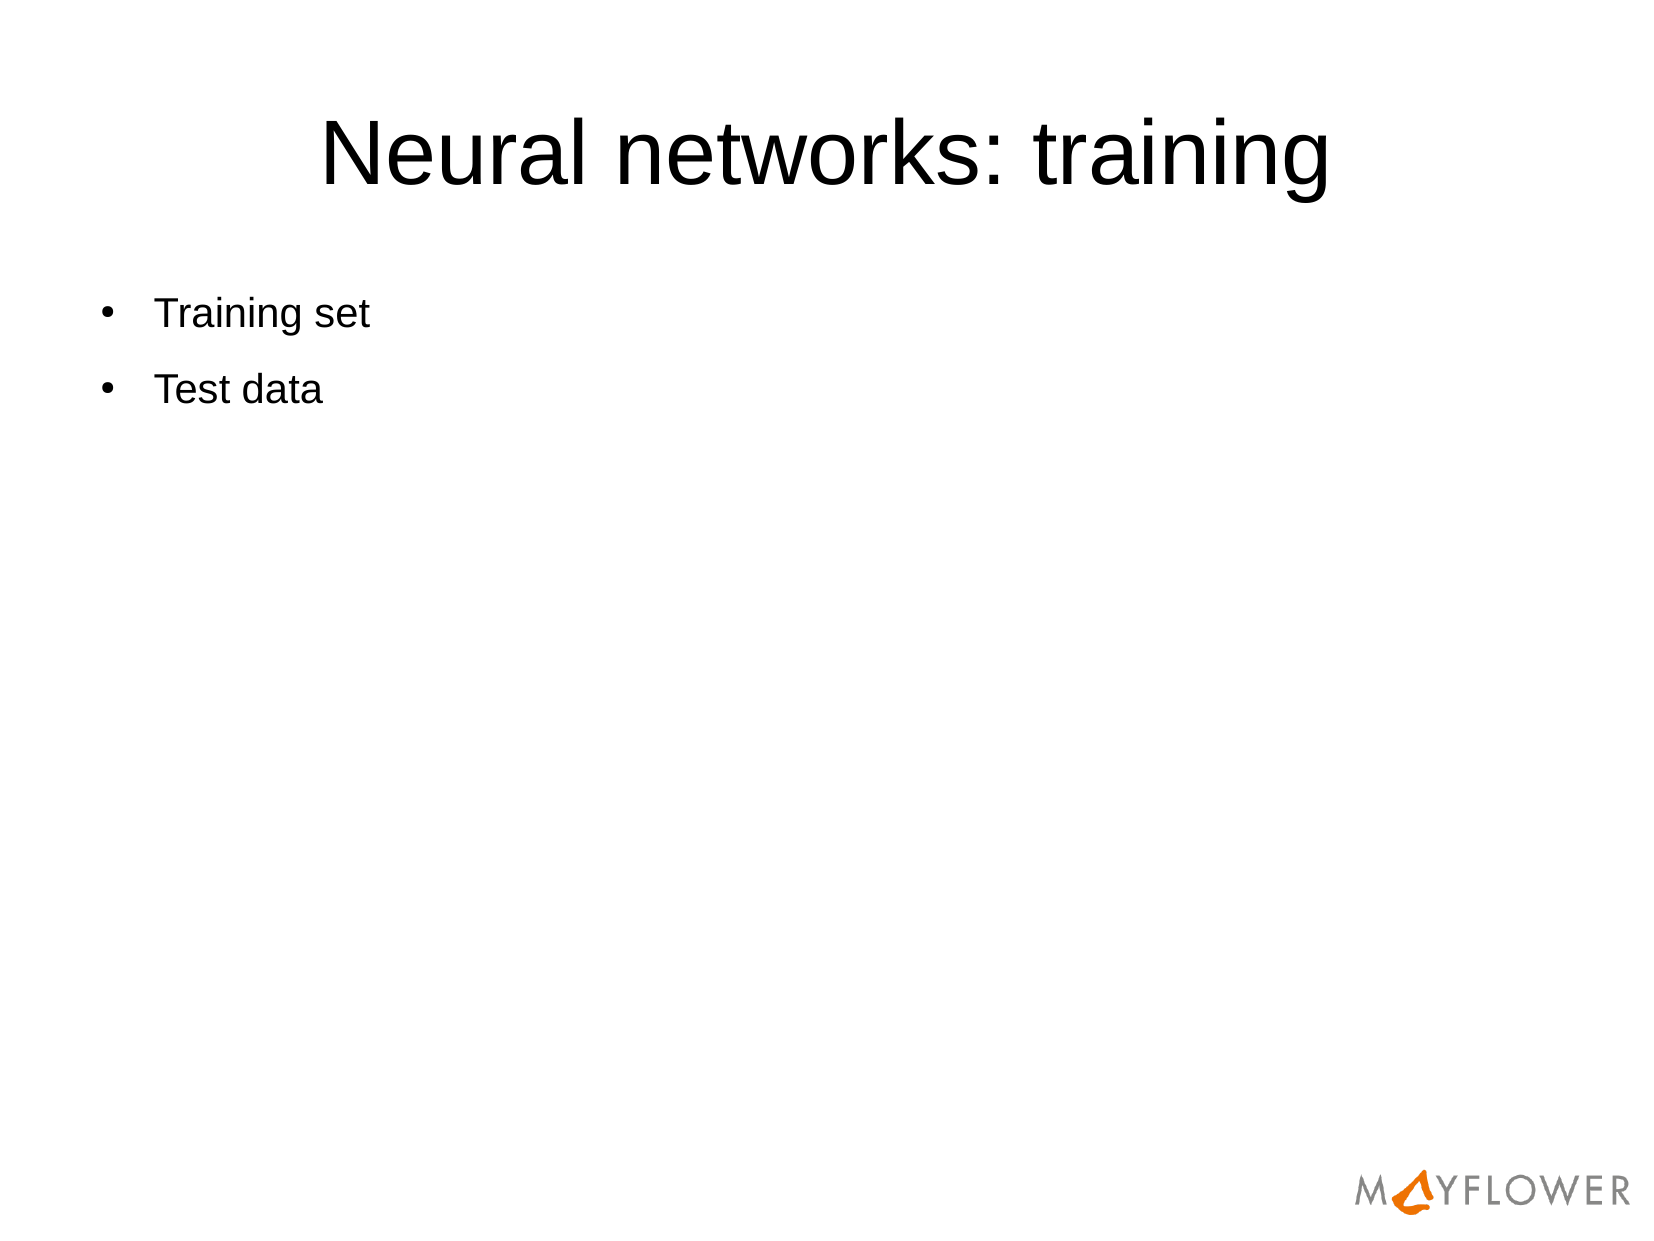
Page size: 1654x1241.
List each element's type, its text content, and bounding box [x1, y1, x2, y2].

list Training set Test data [82, 290, 1571, 1010]
picture [1355, 1169, 1630, 1215]
title Neural networks: training [82, 49, 1571, 257]
